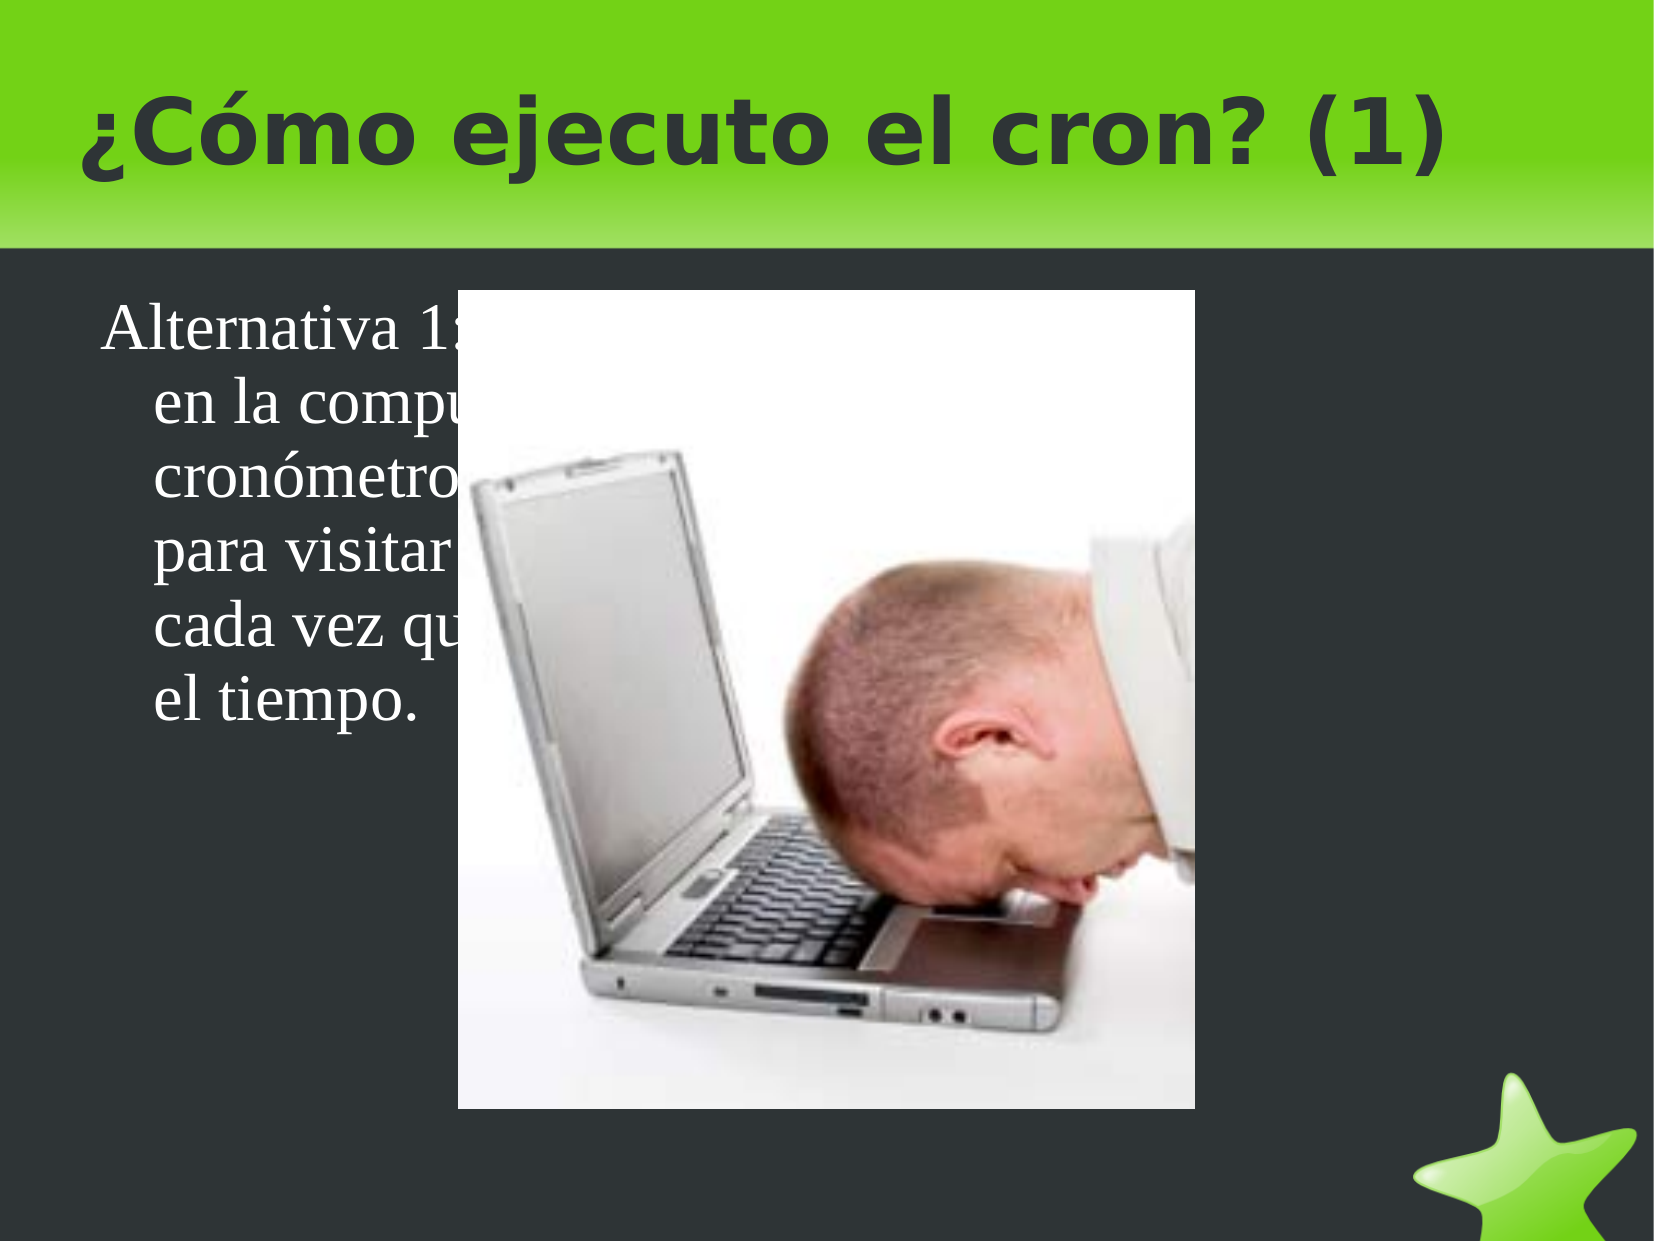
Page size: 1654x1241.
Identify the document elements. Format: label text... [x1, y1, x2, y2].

picture [0, 0, 1654, 1241]
list Alternativa 1: Me siento en la computadora, cronómetro en mano, para visitar la página cada vez que se cumpla el tiempo. [82, 290, 458, 1109]
title ¿Cómo ejecuto el cron? (1) [76, 29, 1565, 237]
